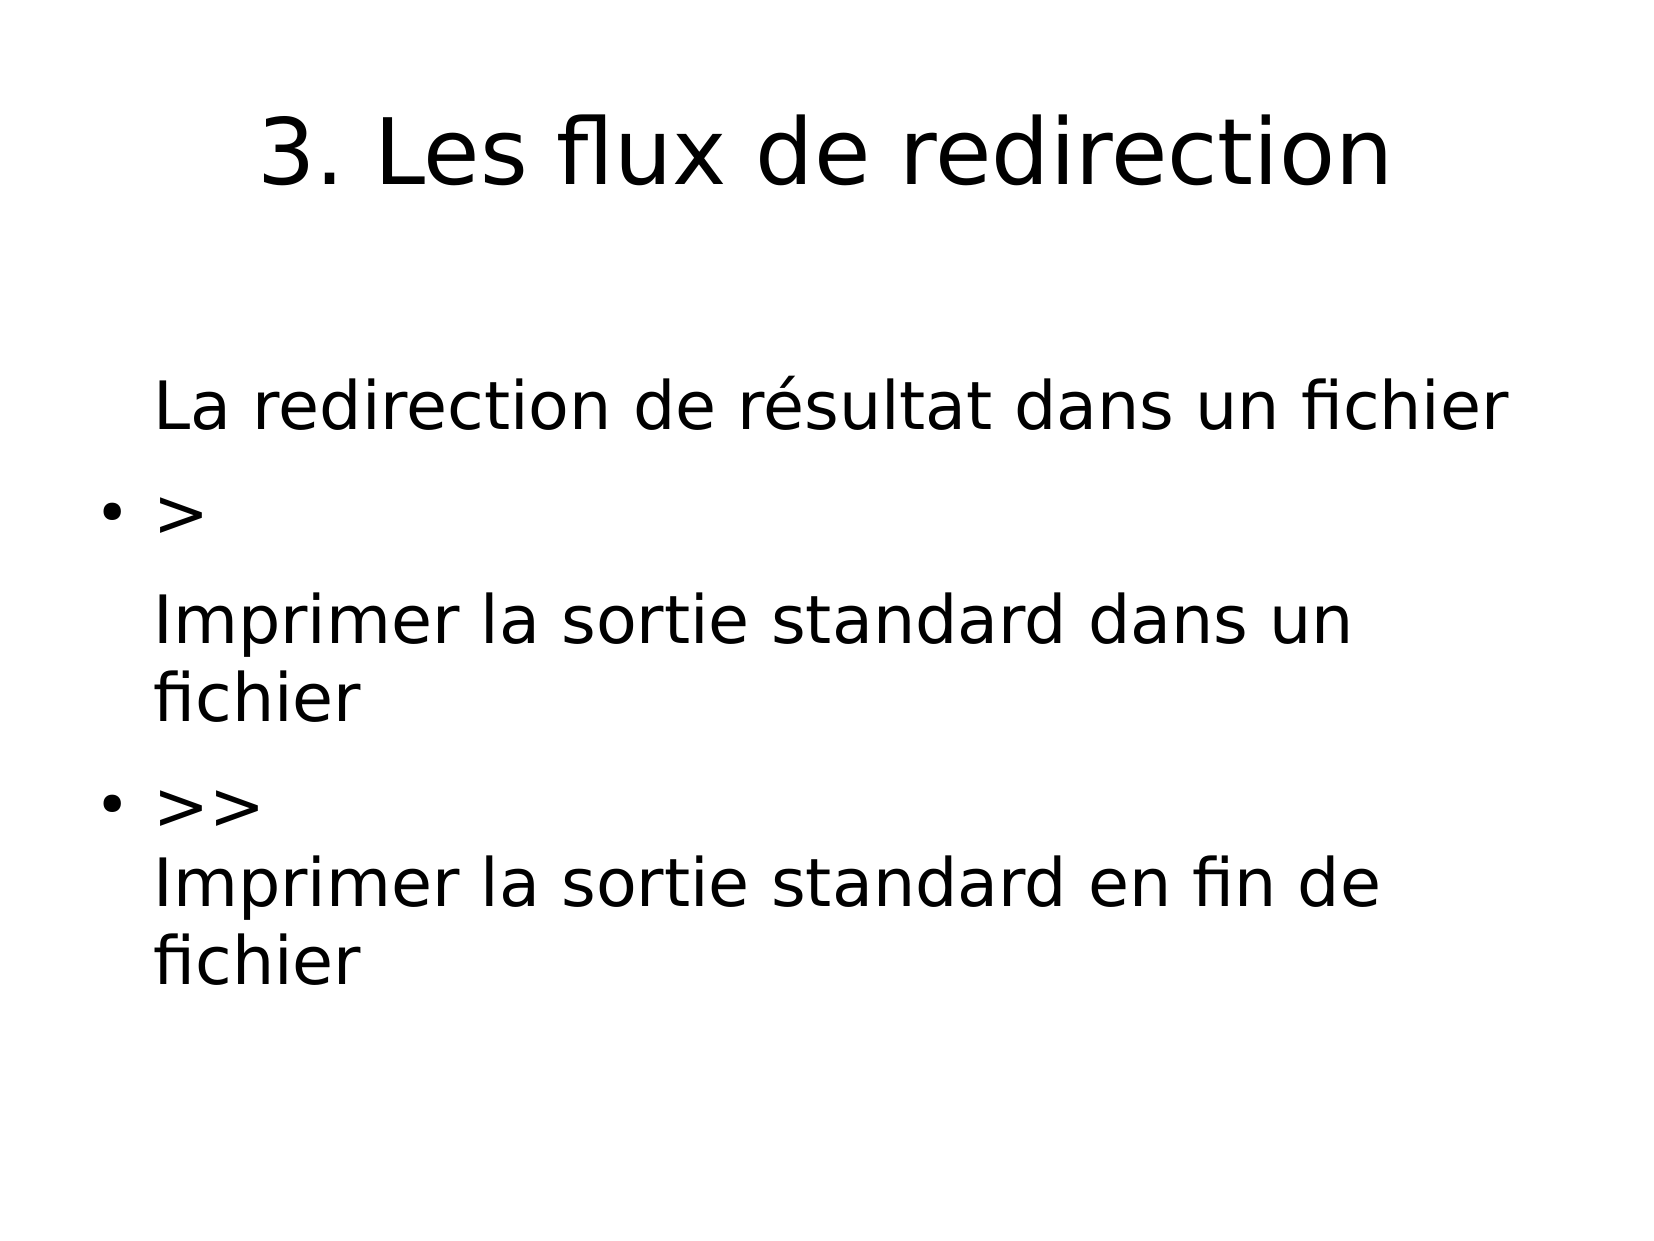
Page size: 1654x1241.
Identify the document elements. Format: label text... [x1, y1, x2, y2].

list La redirection de résultat dans un fichier > Imprimer la sortie standard dans un fichier >> Imprimer la sortie standard en fin de fichier [82, 367, 1571, 1087]
title 3. Les flux de redirection [82, 49, 1571, 257]
